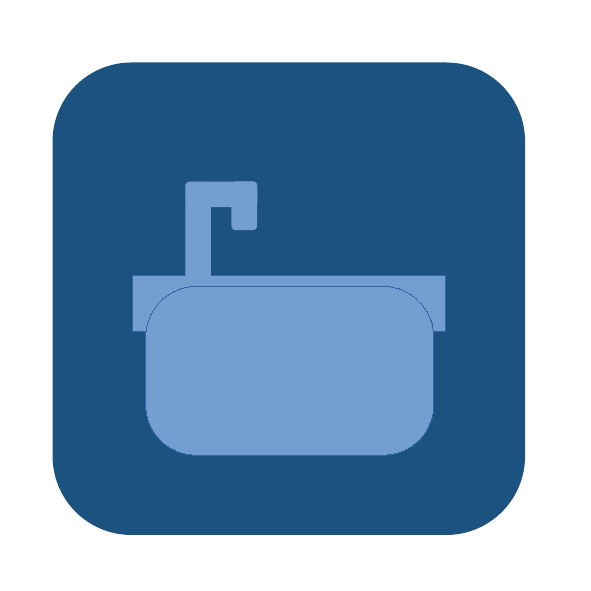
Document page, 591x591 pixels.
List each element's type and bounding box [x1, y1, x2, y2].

text_box [52, 62, 526, 535]
